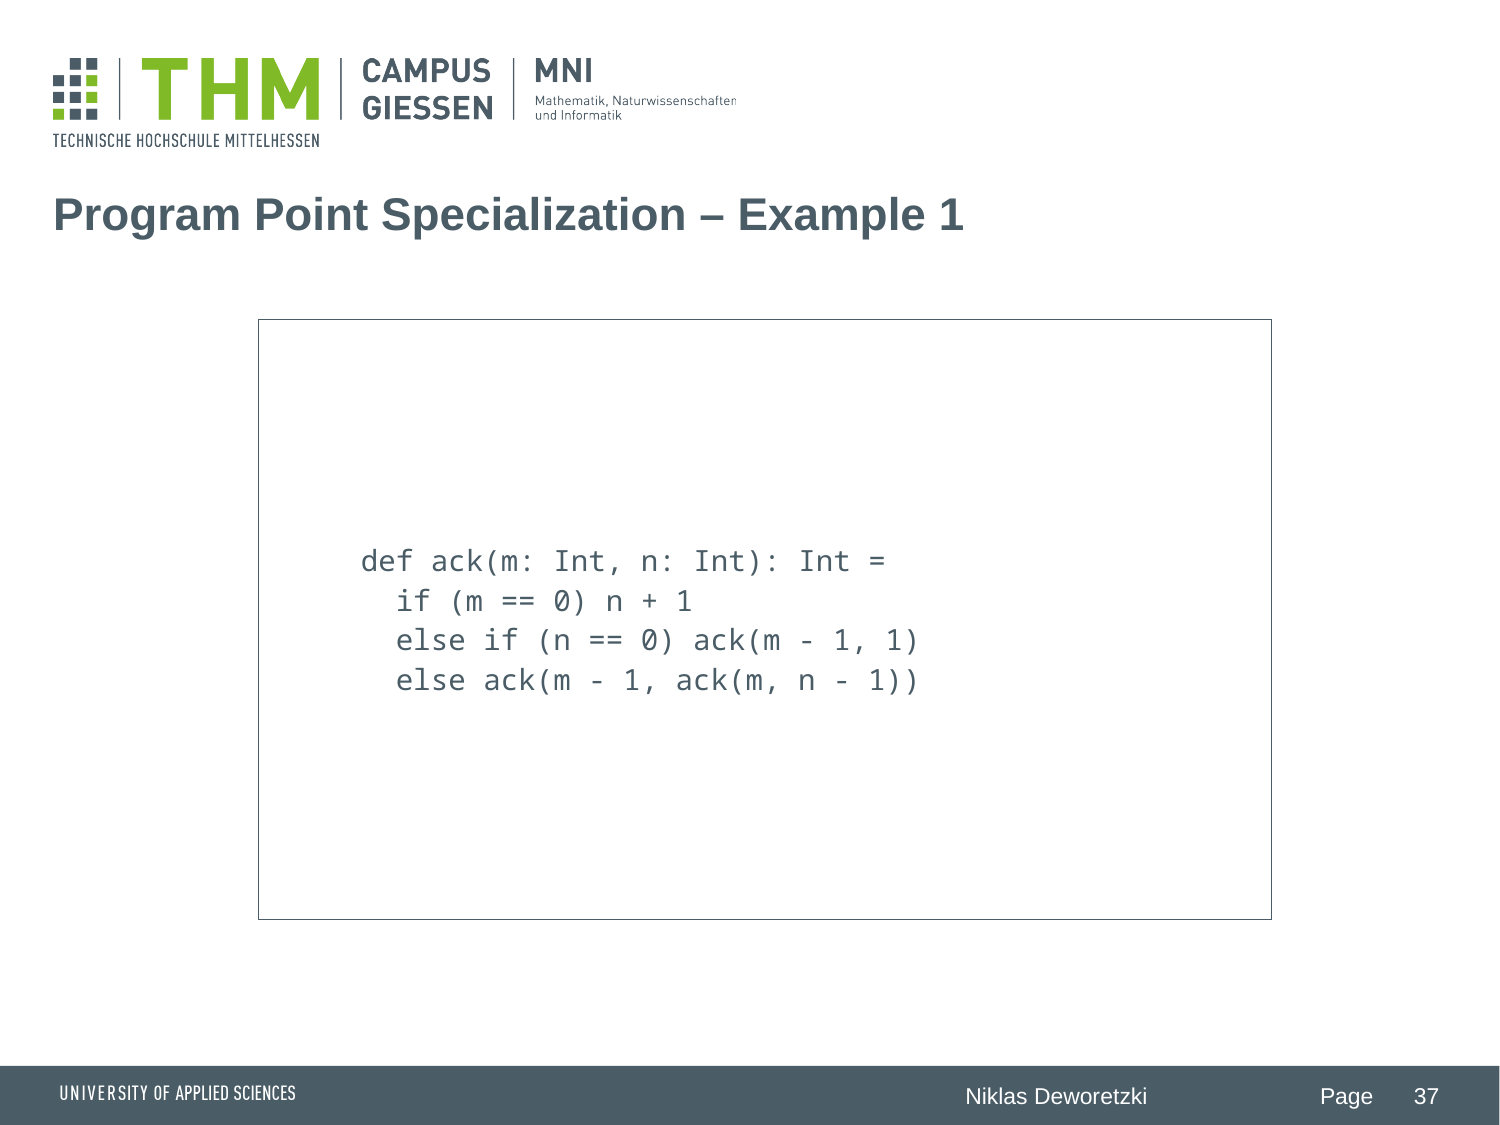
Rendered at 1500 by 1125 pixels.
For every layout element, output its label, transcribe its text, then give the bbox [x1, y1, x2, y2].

picture [59, 1082, 296, 1104]
title Program Point Specialization – Example 1 [53, 177, 1435, 272]
picture [53, 58, 736, 147]
slide_number <number> [1376, 1073, 1455, 1118]
text_box def ack(m: Int, n: Int): Int = if (m == 0) n + 1 else if (n == 0) ack(m - 1, 1) else ack(m - 1, ack(m, n - 1)) [258, 319, 1272, 920]
